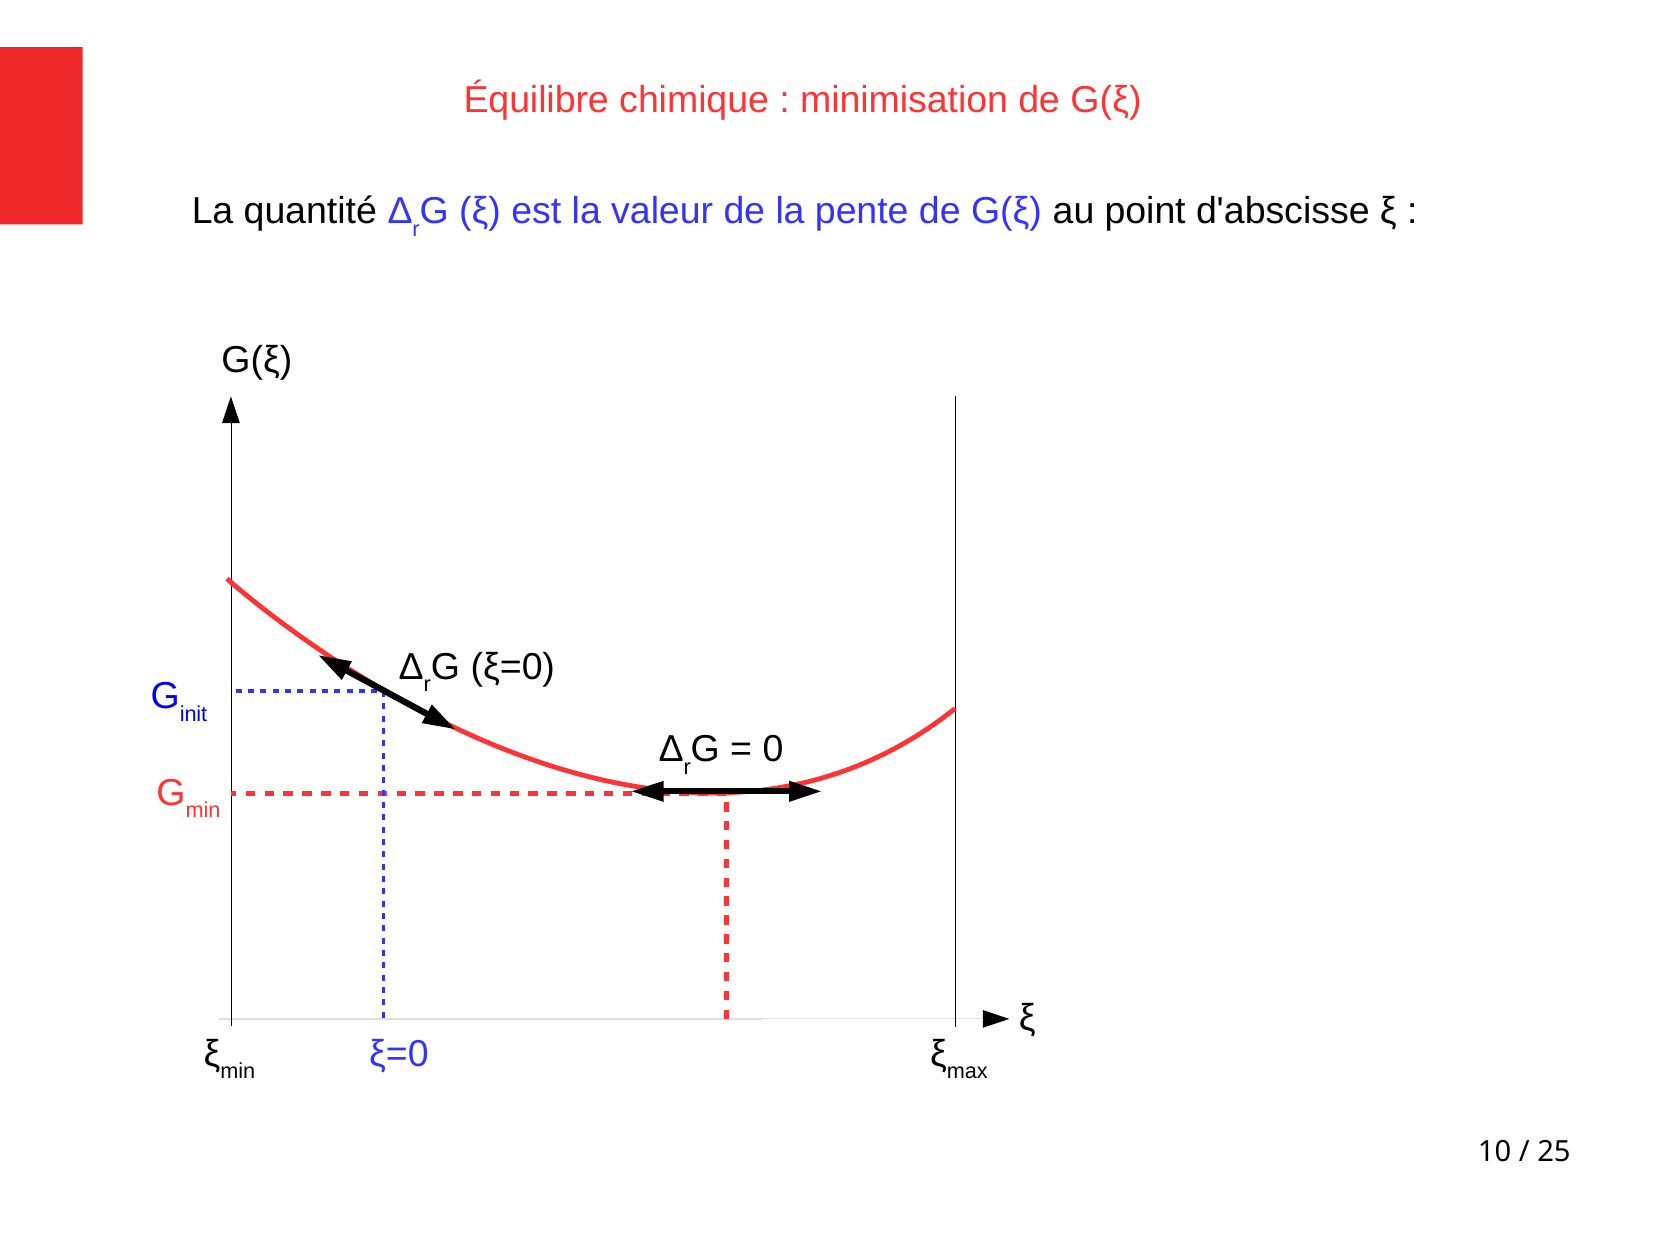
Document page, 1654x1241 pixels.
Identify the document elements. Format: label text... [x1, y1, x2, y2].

text_box Équilibre chimique : minimisation de G(ξ) [448, 70, 1170, 116]
text_box La quantité ΔrG (ξ) est la valeur de la pente de G(ξ) au point d'abscisse ξ : [177, 182, 1524, 249]
text_box ΔrG (ξ=0) [383, 637, 603, 704]
text_box Gmin [141, 763, 243, 830]
text_box ξmin [188, 1024, 284, 1105]
text_box Ginit [135, 667, 228, 734]
text_box ΔrG = 0 [643, 720, 821, 787]
text_box ξ=0 [354, 1024, 449, 1105]
text_box ξmax [915, 1024, 1050, 1105]
text_box ξ [1003, 989, 1063, 1047]
text_box G(ξ) [206, 330, 325, 388]
